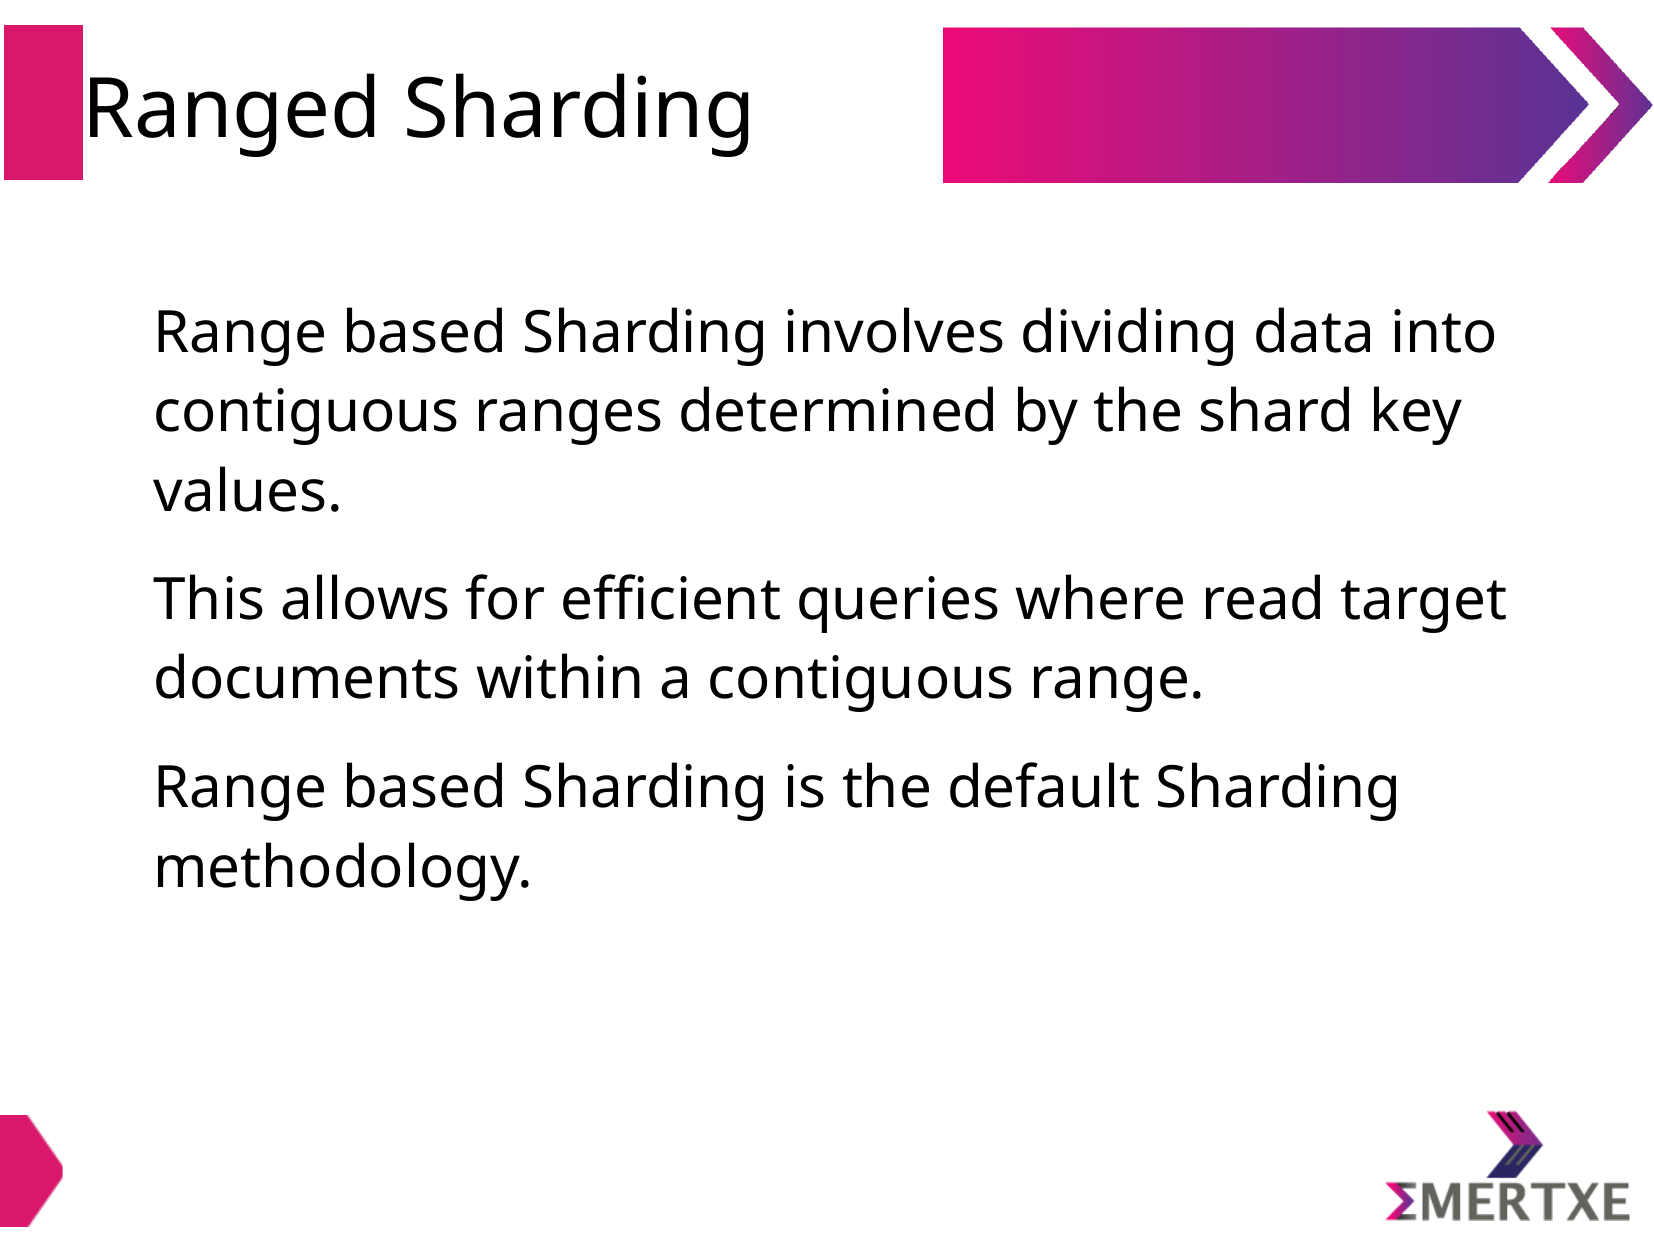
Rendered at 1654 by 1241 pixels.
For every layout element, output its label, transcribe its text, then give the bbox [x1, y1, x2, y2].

title Ranged Sharding [82, 2, 1571, 210]
picture [1385, 1107, 1631, 1221]
picture [1571, 27, 1653, 183]
list Range based Sharding involves dividing data into contiguous ranges determined by the shard key values. This allows for efficient queries where read target documents within a contiguous range. Range based Sharding is the default Sharding methodology. [82, 290, 1571, 1010]
